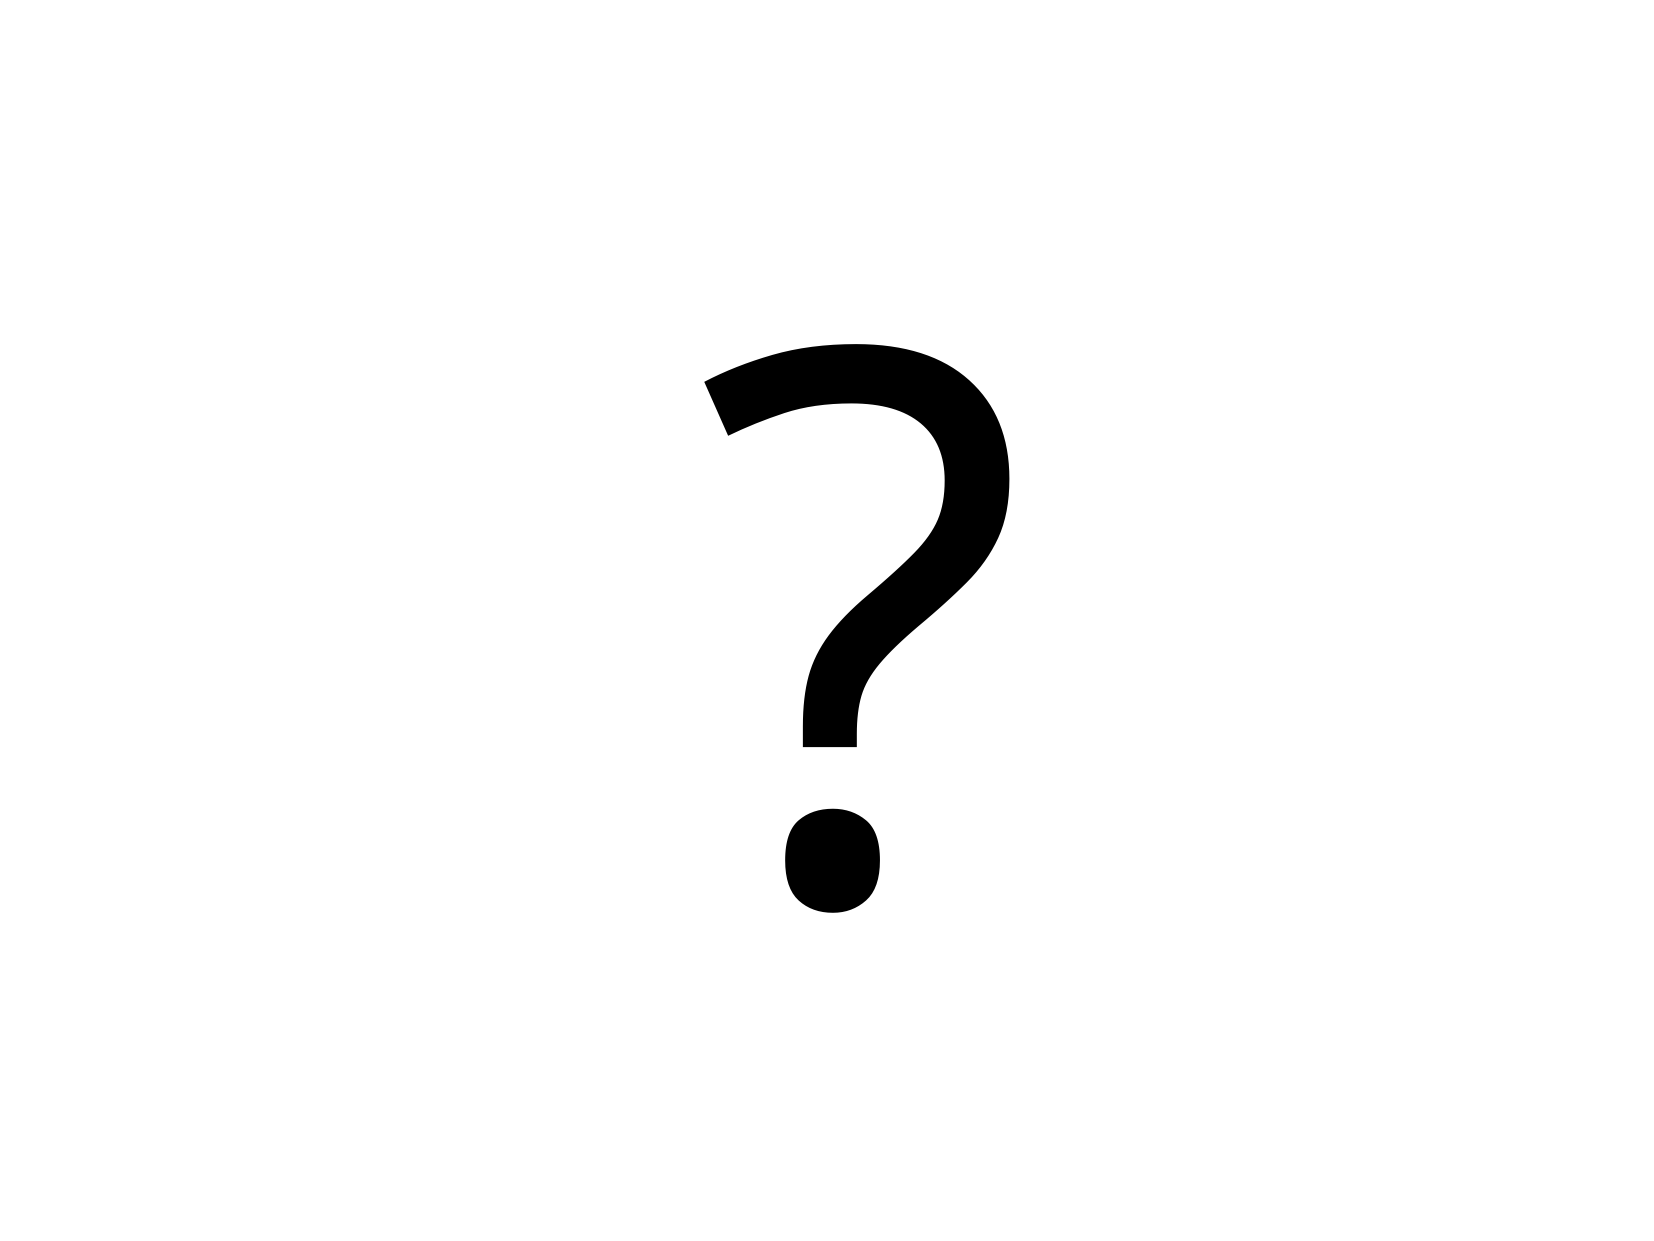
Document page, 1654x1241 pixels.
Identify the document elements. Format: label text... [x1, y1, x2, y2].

list ? [82, 78, 1538, 1129]
